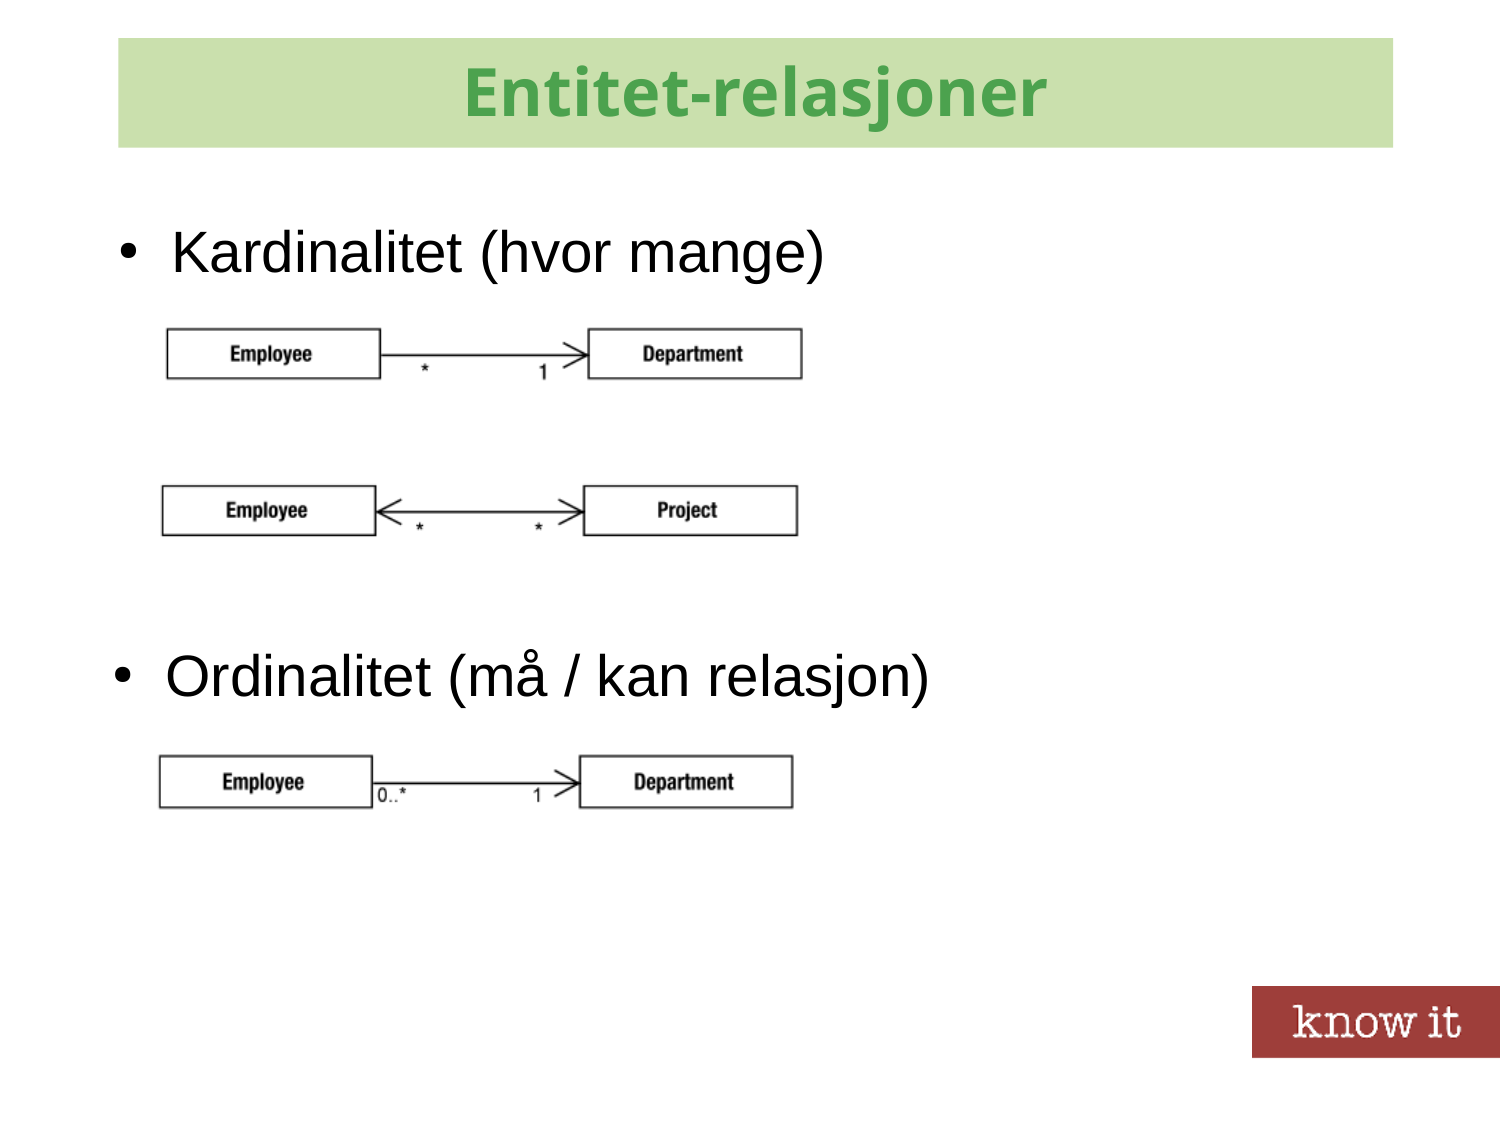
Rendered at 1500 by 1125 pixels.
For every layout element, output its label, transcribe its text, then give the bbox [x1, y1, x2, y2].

picture [154, 749, 802, 814]
list Ordinalitet (må / kan relasjon) [94, 643, 1354, 714]
picture [154, 477, 804, 542]
picture [1252, 986, 1500, 1058]
list Kardinalitet (hvor mange) [100, 220, 1360, 290]
picture [156, 321, 814, 393]
text_box Entitet-relasjoner [118, 38, 1394, 148]
